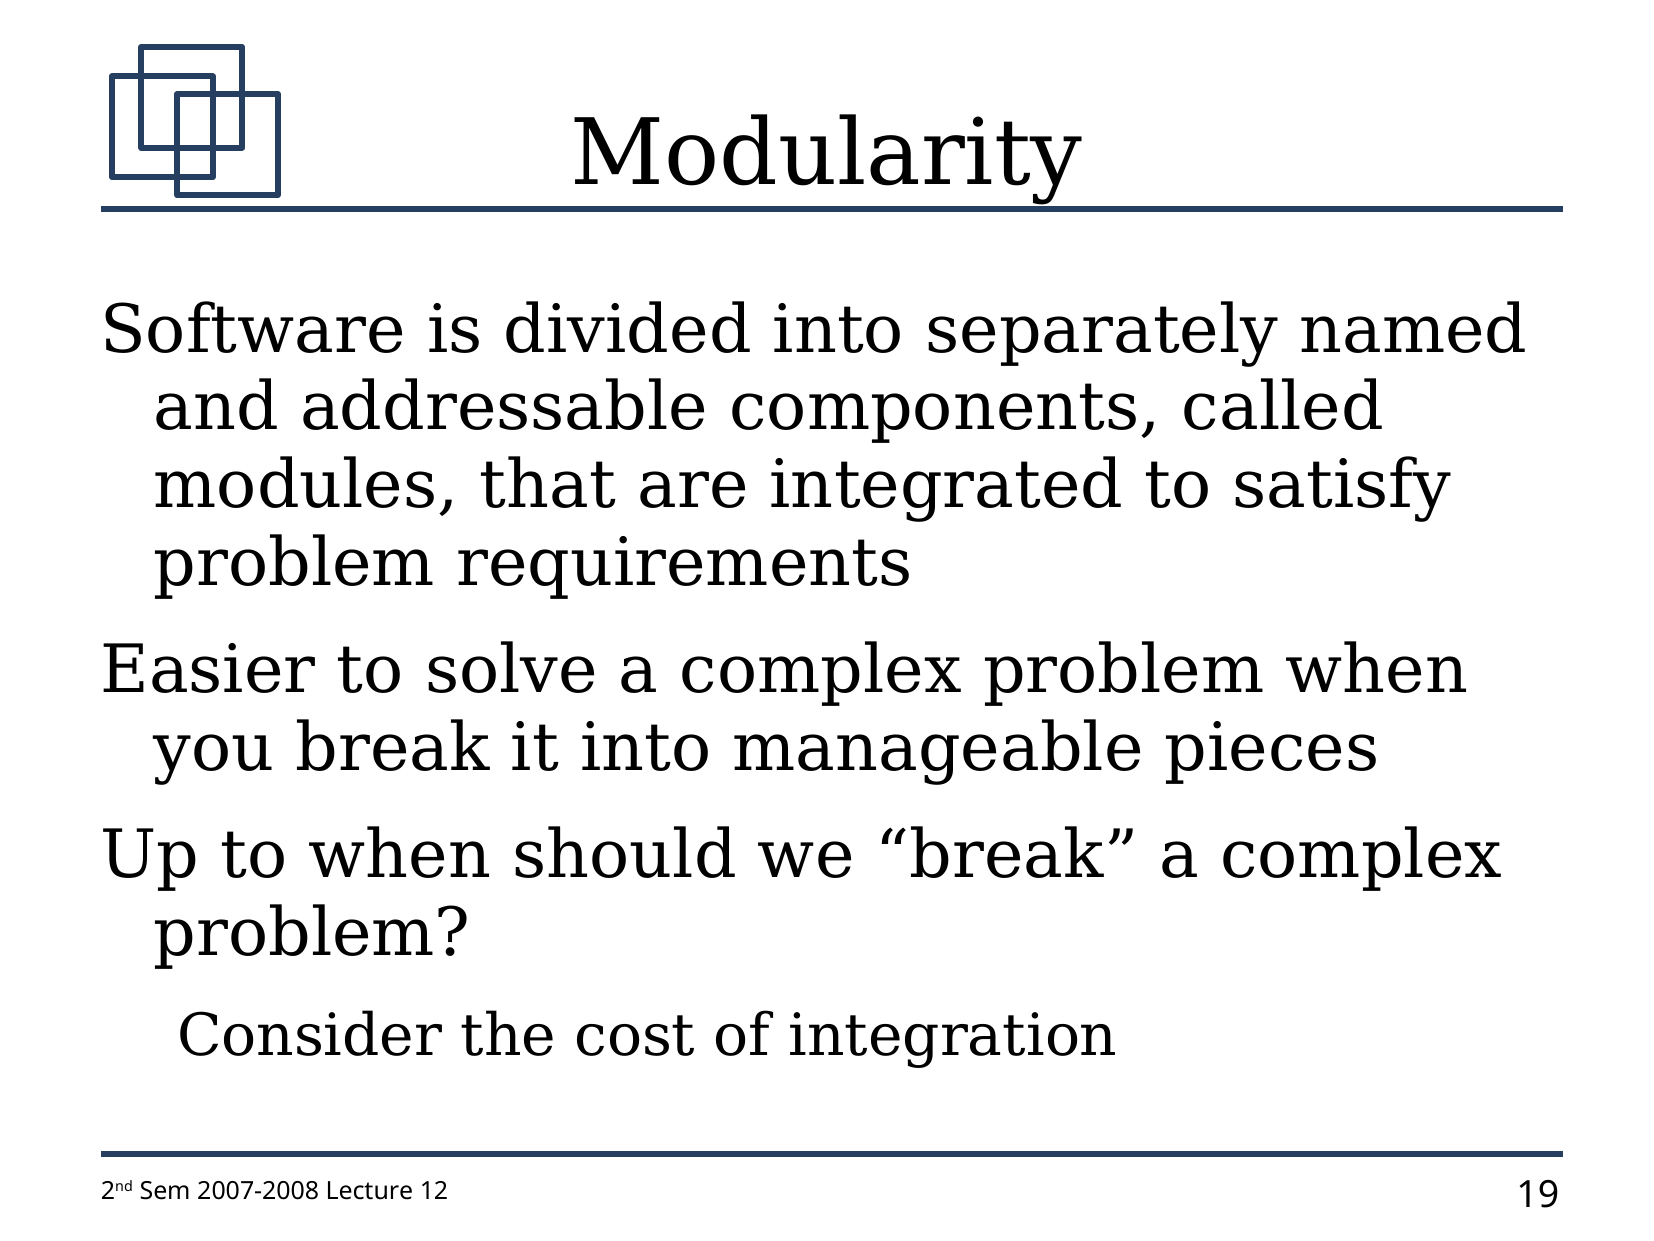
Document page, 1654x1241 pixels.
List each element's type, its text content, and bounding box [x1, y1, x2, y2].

list Software is divided into separately named and addressable components, called modules, that are integrated to satisfy problem requirements Easier to solve a complex problem when you break it into manageable pieces Up to when should we “break” a complex problem? Consider the cost of integration [82, 290, 1571, 1109]
title Modularity [82, 49, 1571, 257]
